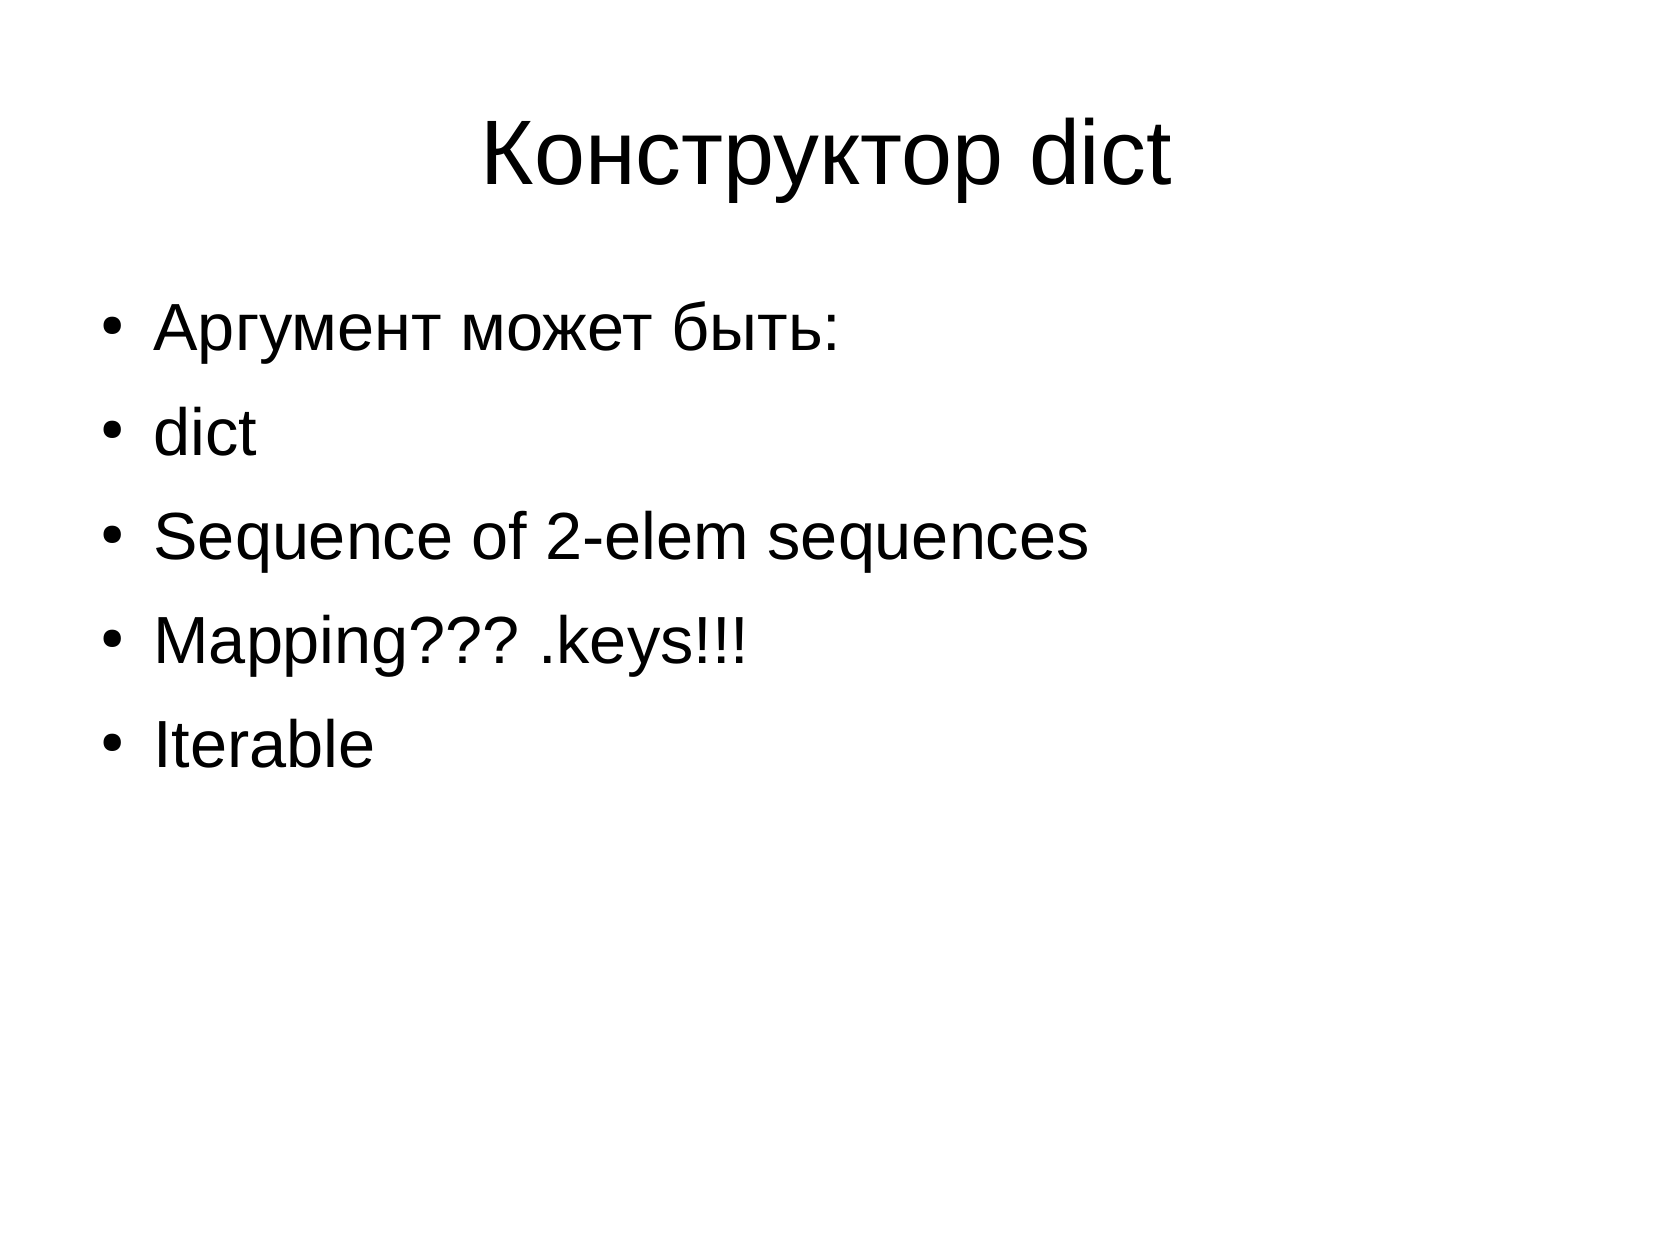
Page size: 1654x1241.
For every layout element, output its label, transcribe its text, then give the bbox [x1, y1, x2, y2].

list Аргумент может быть: dict Sequence of 2-elem sequences Mapping??? .keys!!! Iterable [82, 290, 1538, 1010]
title Конструктор dict [82, 49, 1571, 257]
